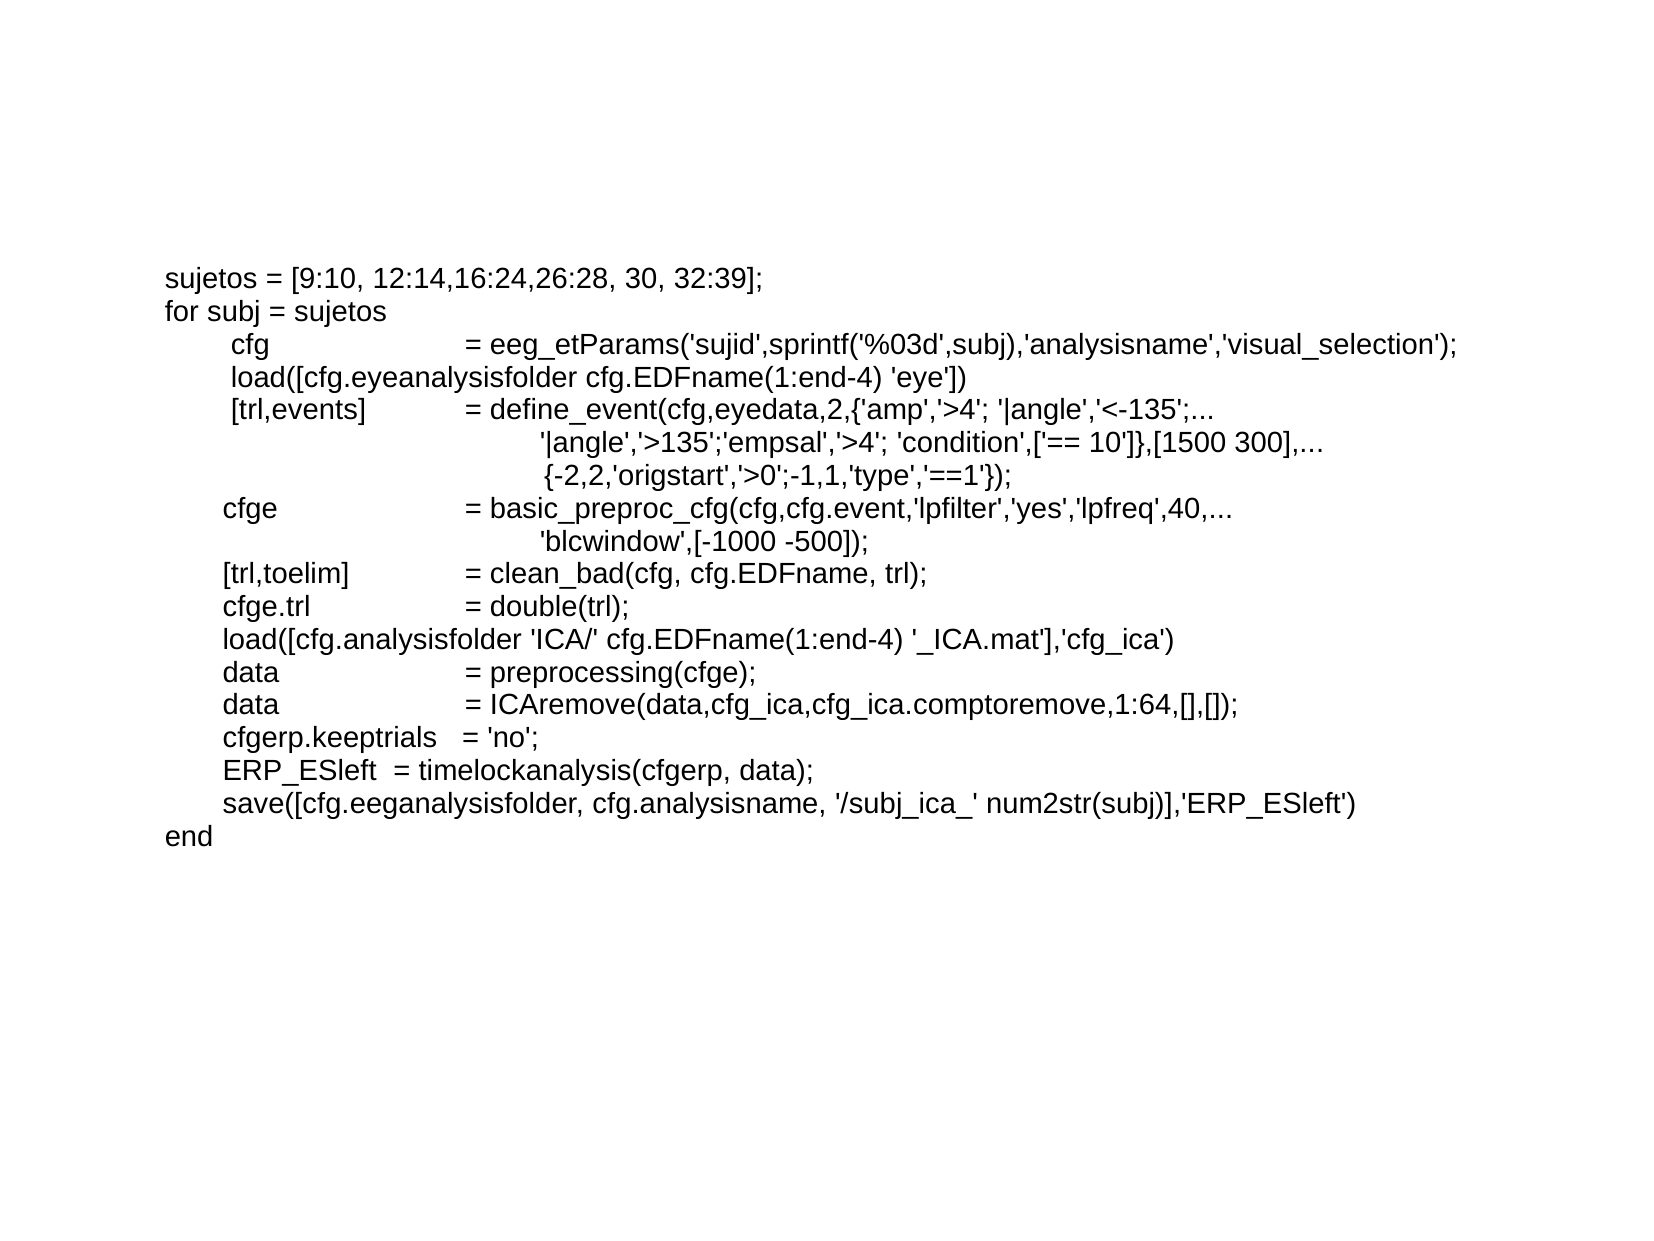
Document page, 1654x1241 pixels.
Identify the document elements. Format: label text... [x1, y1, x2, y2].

text_box sujetos = [9:10, 12:14,16:24,26:28, 30, 32:39]; for subj = sujetos cfg = eeg_etParams('sujid',sprintf('%03d',subj),'analysisname','visual_selection'); load([cfg.eyeanalysisfolder cfg.EDFname(1:end-4) 'eye']) [trl,events] = define_event(cfg,eyedata,2,{'amp','>4'; '|angle','<-135';... '|angle','>135';'empsal','>4'; 'condition',['== 10']},[1500 300],... {-2,2,'origstart','>0';-1,1,'type','==1'}); cfge = basic_preproc_cfg(cfg,cfg.event,'lpfilter','yes','lpfreq',40,... 'blcwindow',[-1000 -500]); [trl,toelim] = clean_bad(cfg, cfg.EDFname, trl); cfge.trl = double(trl); load([cfg.analysisfolder 'ICA/' cfg.EDFname(1:end-4) '_ICA.mat'],'cfg_ica') data = preprocessing(cfge); data = ICAremove(data,cfg_ica,cfg_ica.comptoremove,1:64,[],[]); cfgerp.keeptrials = 'no'; ERP_ESleft = timelockanalysis(cfgerp, data); save([cfg.eeganalysisfolder, cfg.analysisname, '/subj_ica_' num2str(subj)],'ERP_ESleft') end [150, 180, 1475, 902]
